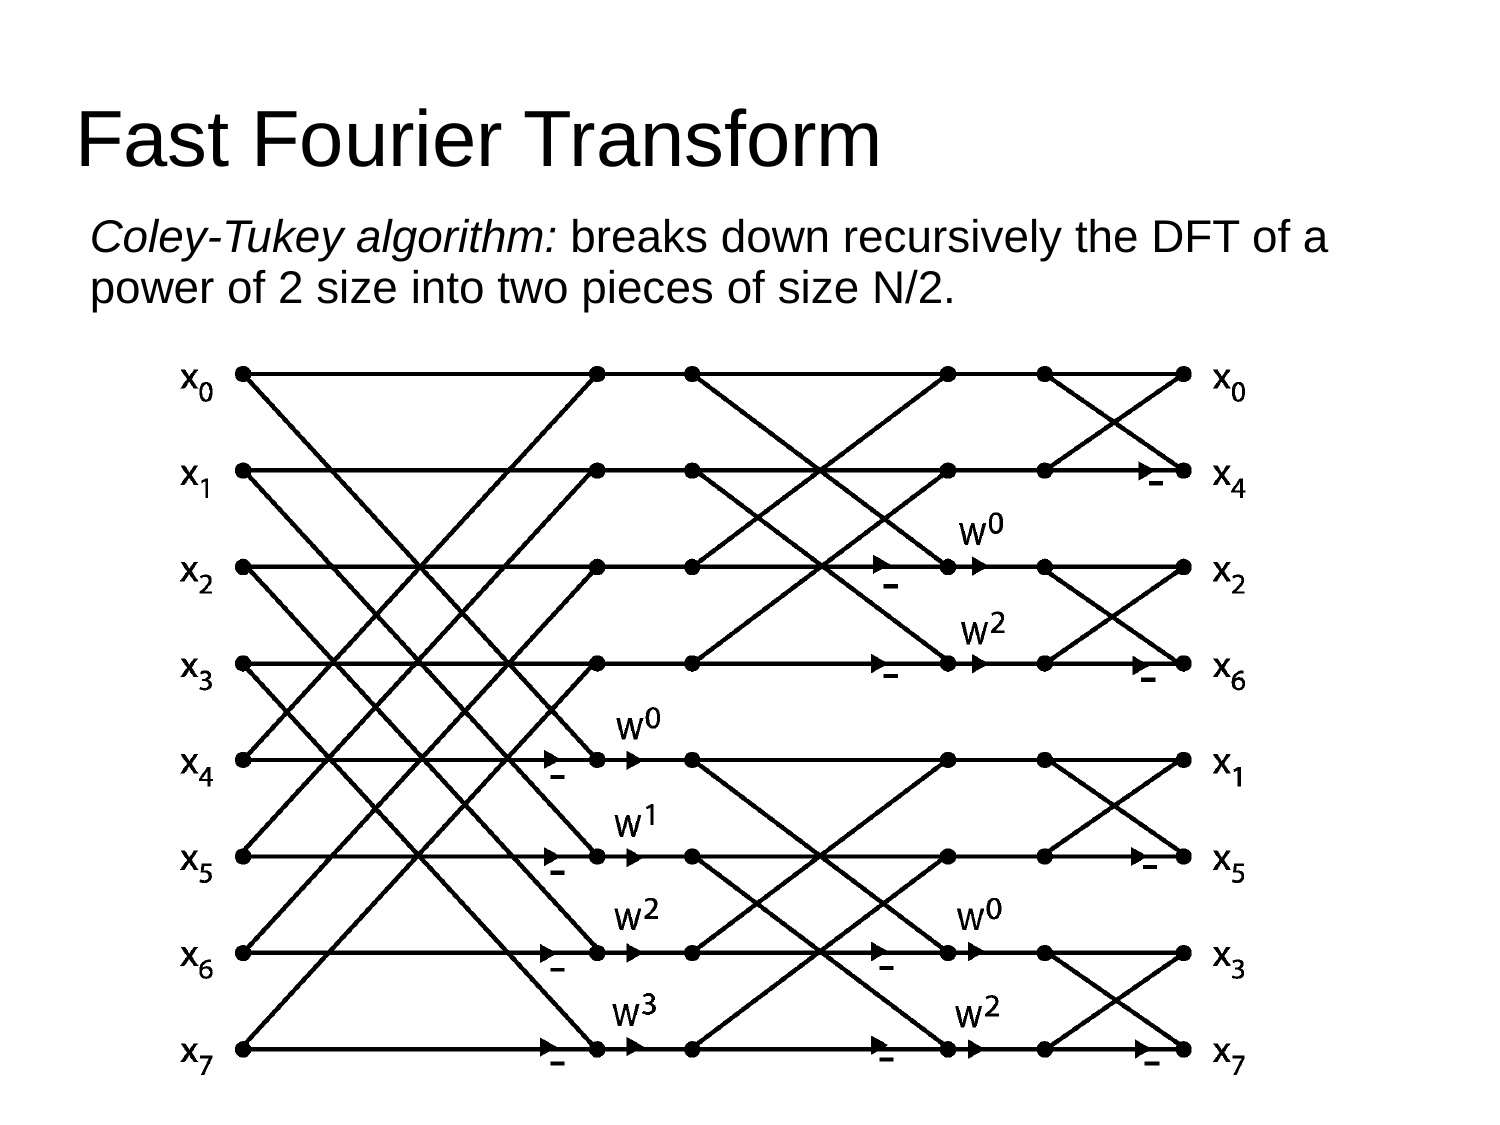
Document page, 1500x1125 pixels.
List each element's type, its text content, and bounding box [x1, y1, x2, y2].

text_box Coley-Tukey algorithm: breaks down recursively the DFT of a power of 2 size into two pieces of size N/2. [75, 203, 1396, 321]
title Fast Fourier Transform [75, 44, 1425, 233]
picture [180, 356, 1246, 1092]
